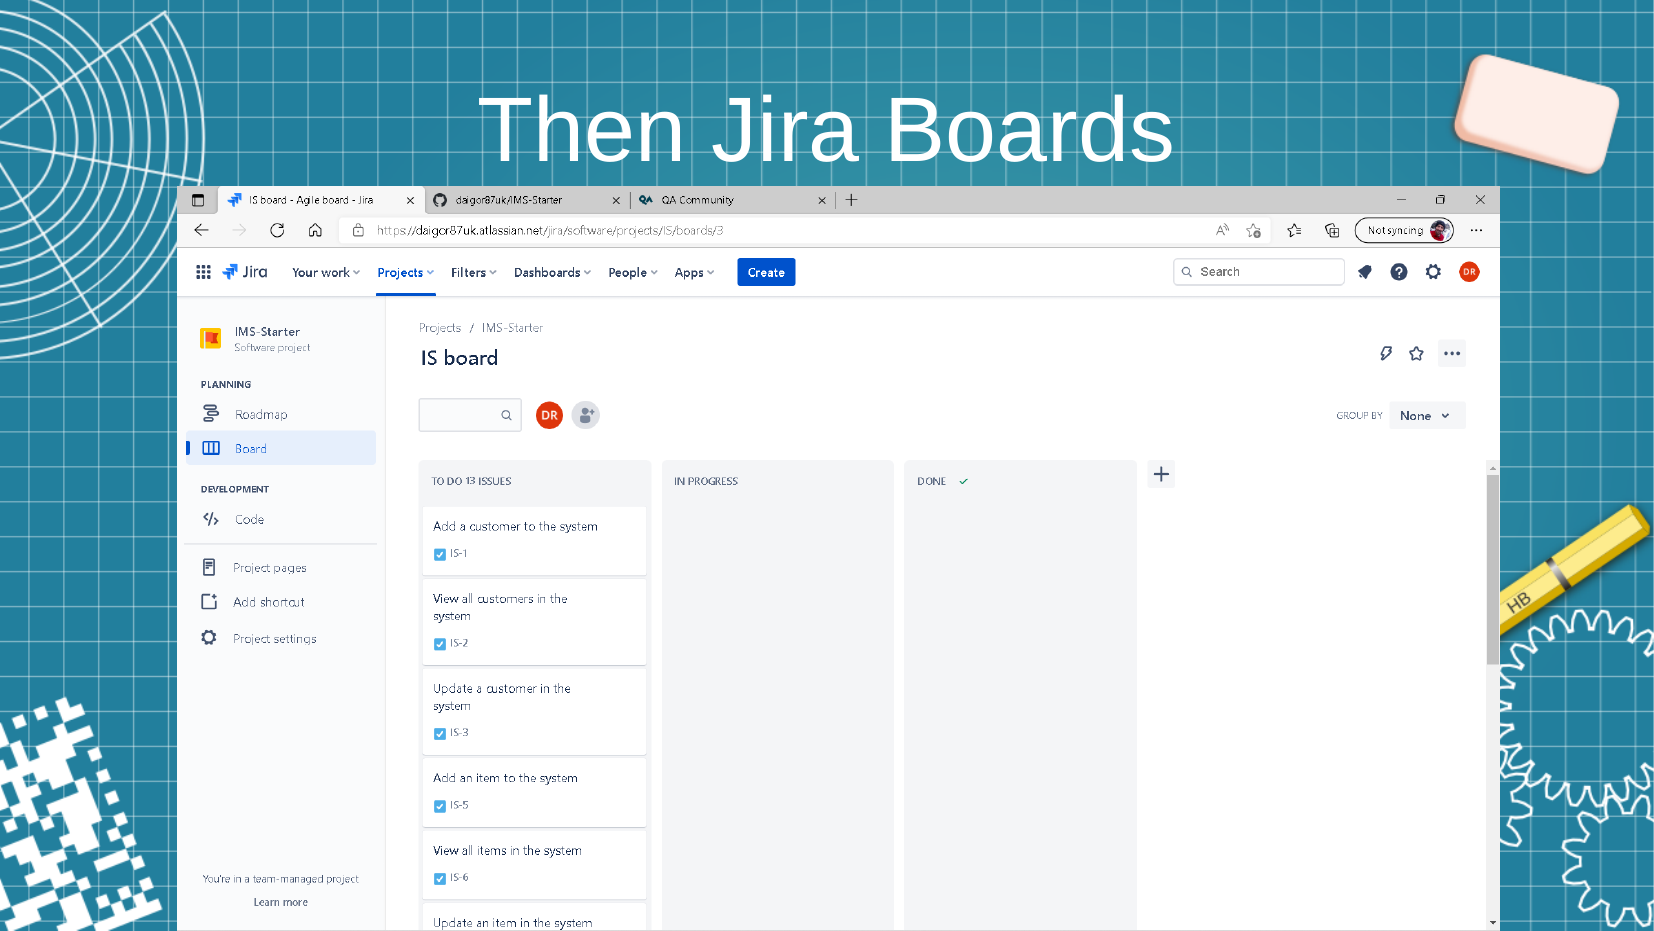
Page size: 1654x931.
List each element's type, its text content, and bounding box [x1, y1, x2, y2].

picture [0, 0, 1654, 931]
title Then Jira Boards [82, 23, 1571, 237]
